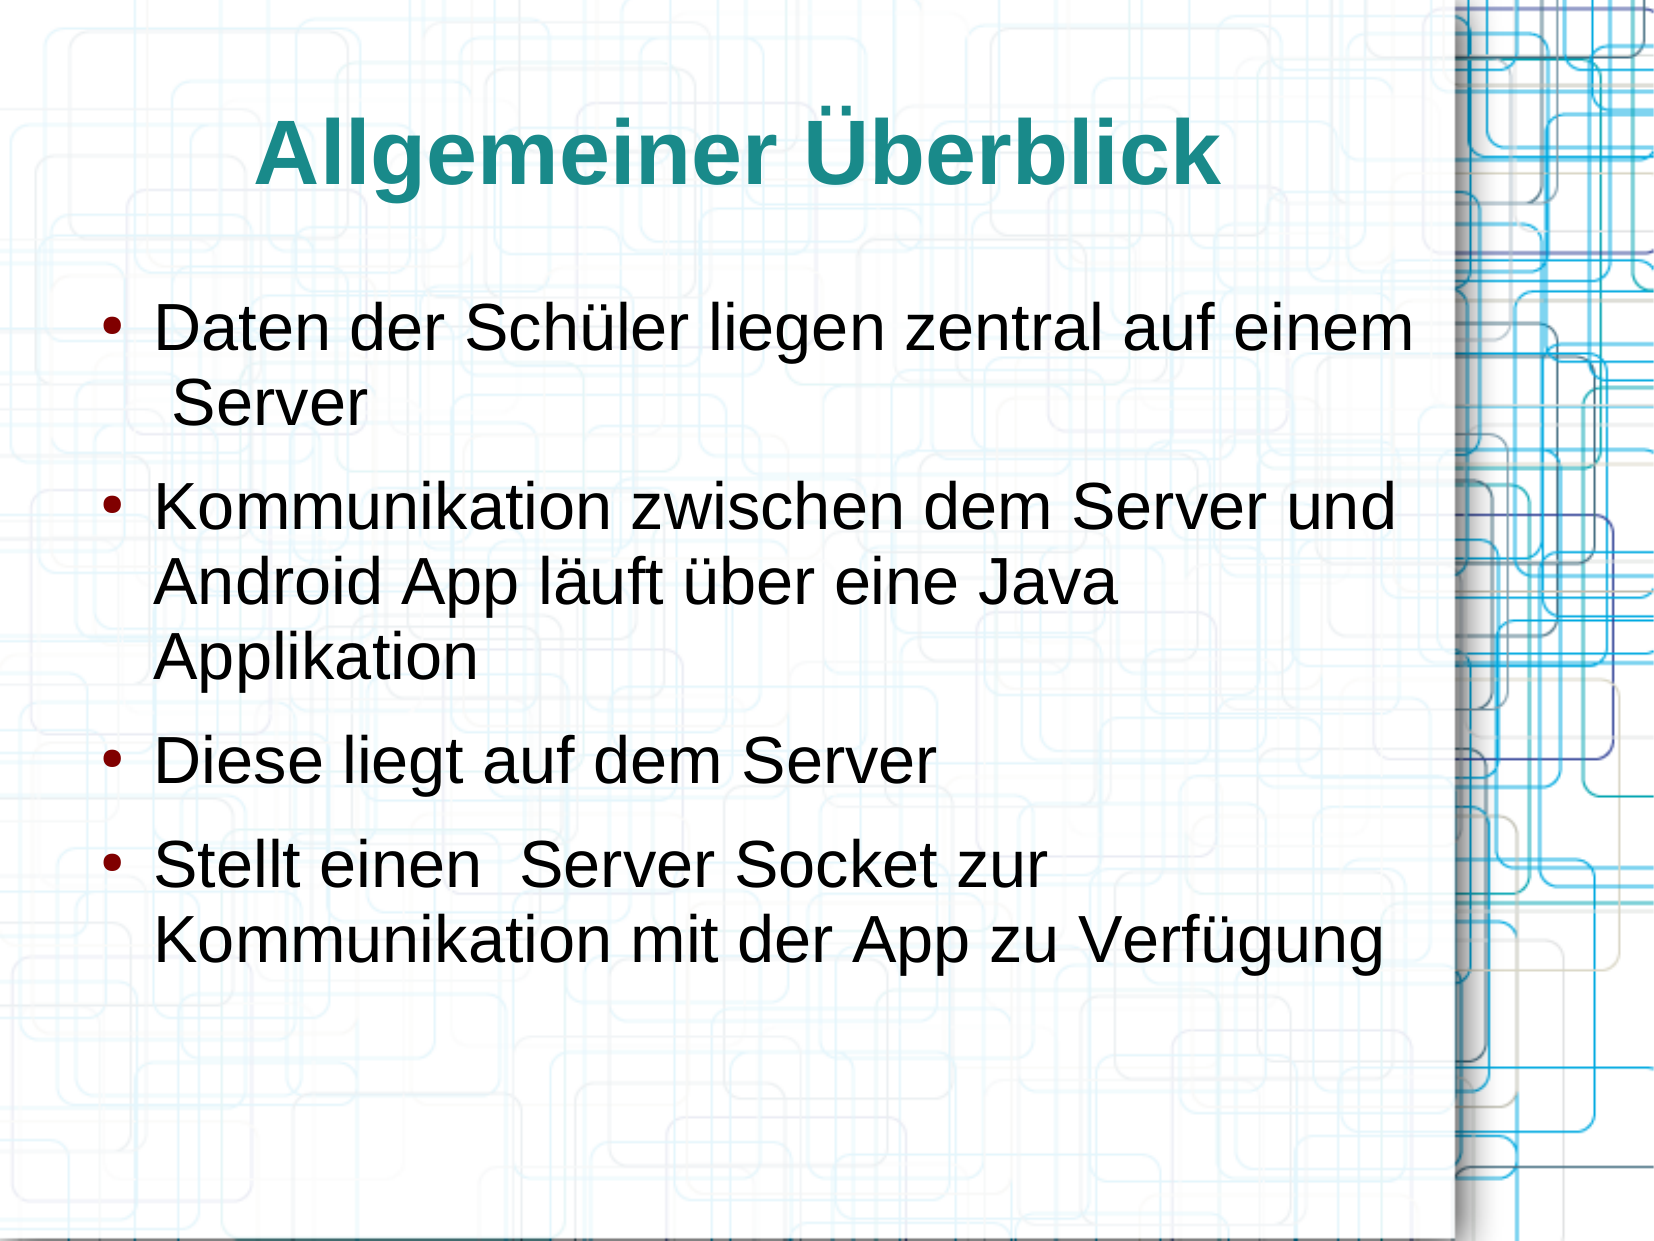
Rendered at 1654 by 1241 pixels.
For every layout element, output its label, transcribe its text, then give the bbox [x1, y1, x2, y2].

picture [0, 0, 1654, 1241]
title Allgemeiner Überblick [59, 49, 1418, 257]
list Daten der Schüler liegen zentral auf einem Server Kommunikation zwischen dem Server und Android App läuft über eine Java Applikation Diese liegt auf dem Server Stellt einen Server Socket zur Kommunikation mit der App zu Verfügung [82, 290, 1418, 1109]
